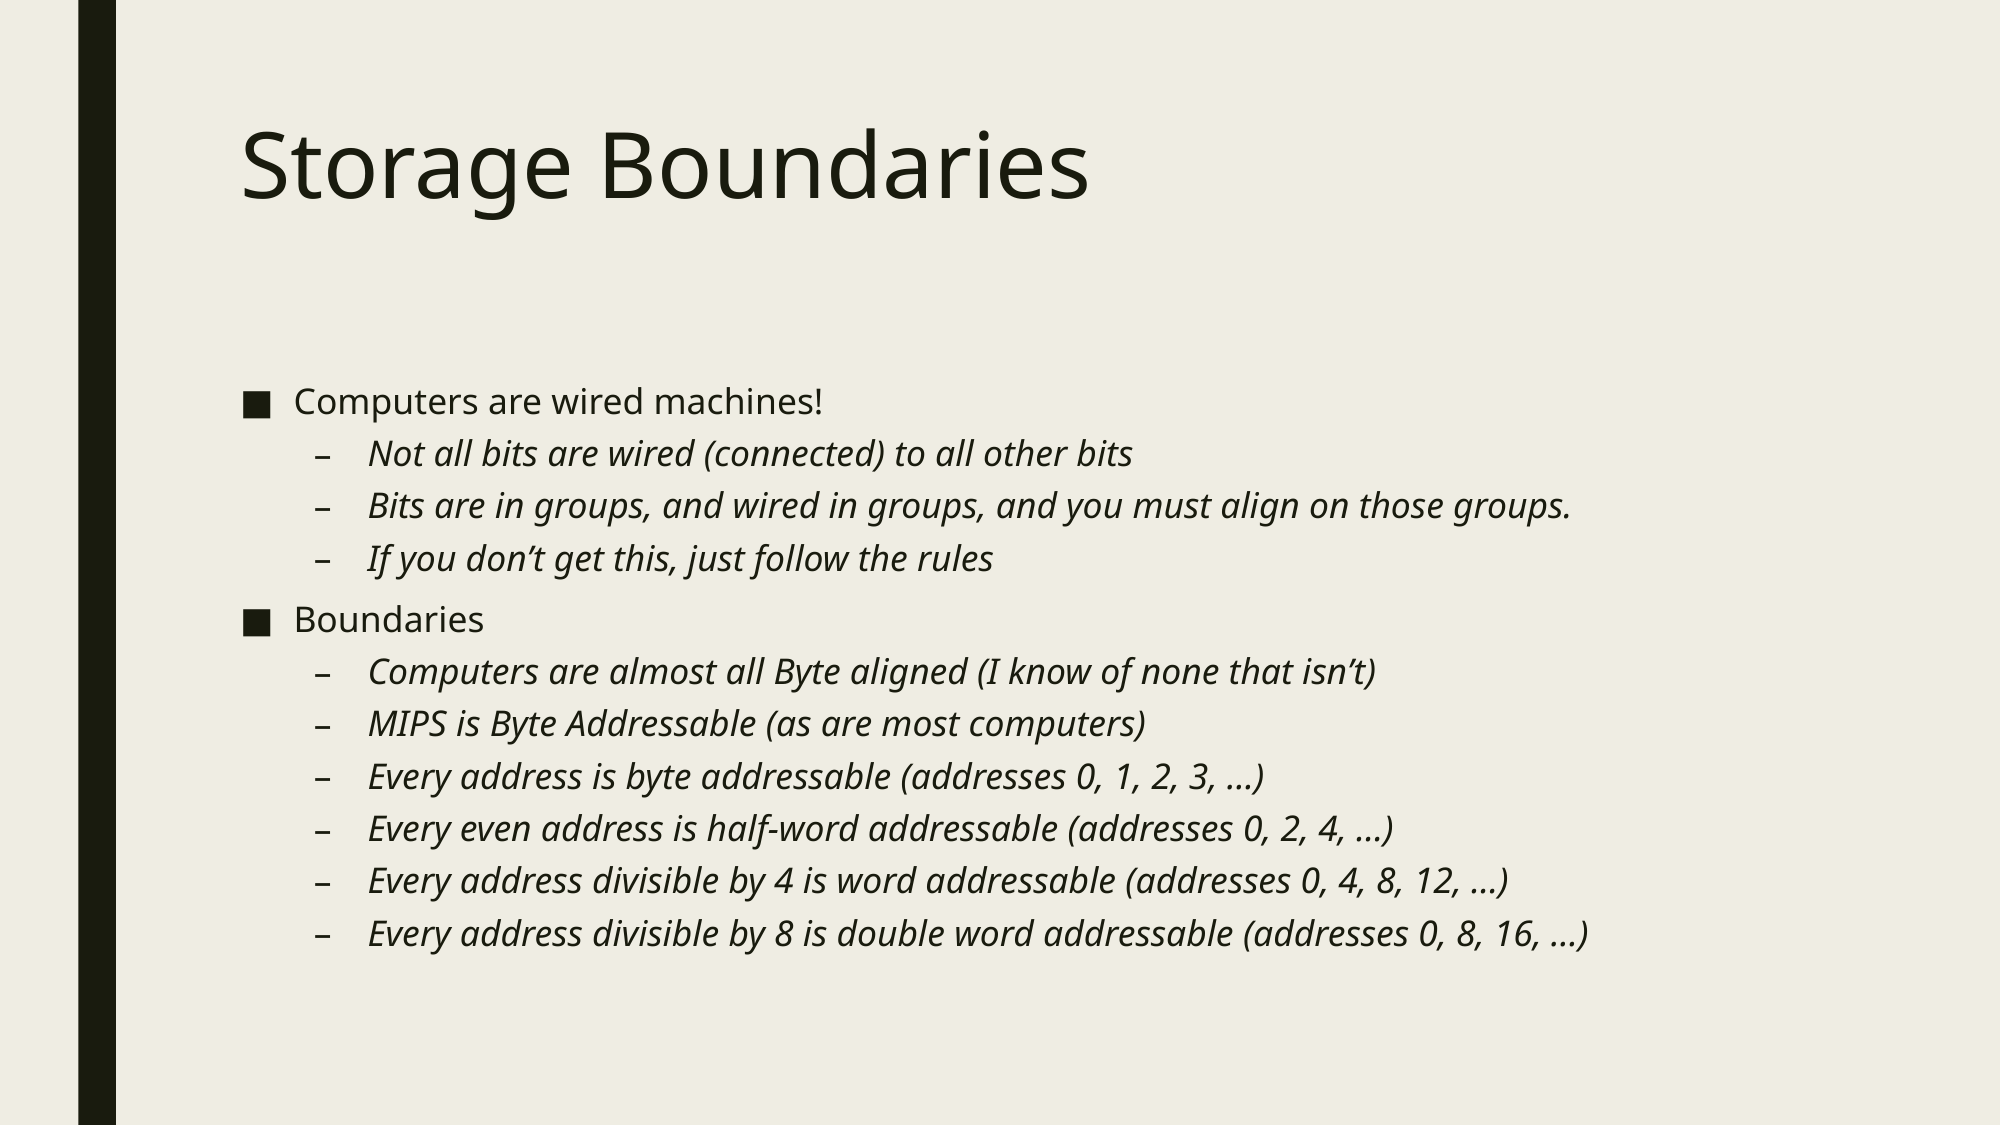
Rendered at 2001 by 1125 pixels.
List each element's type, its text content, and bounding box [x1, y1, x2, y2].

list Computers are wired machines! Not all bits are wired (connected) to all other bits Bits are in groups, and wired in groups, and you must align on those groups. If you don’t get this, just follow the rules Boundaries Computers are almost all Byte aligned (I know of none that isn’t) MIPS is Byte Addressable (as are most computers) Every address is byte addressable (addresses 0, 1, 2, 3, …) Every even address is half-word addressable (addresses 0, 2, 4, …) Every address divisible by 4 is word addressable (addresses 0, 4, 8, 12, …) Every address divisible by 8 is double word addressable (addresses 0, 8, 16, …) [225, 375, 1800, 963]
title Storage Boundaries [225, 112, 1800, 357]
